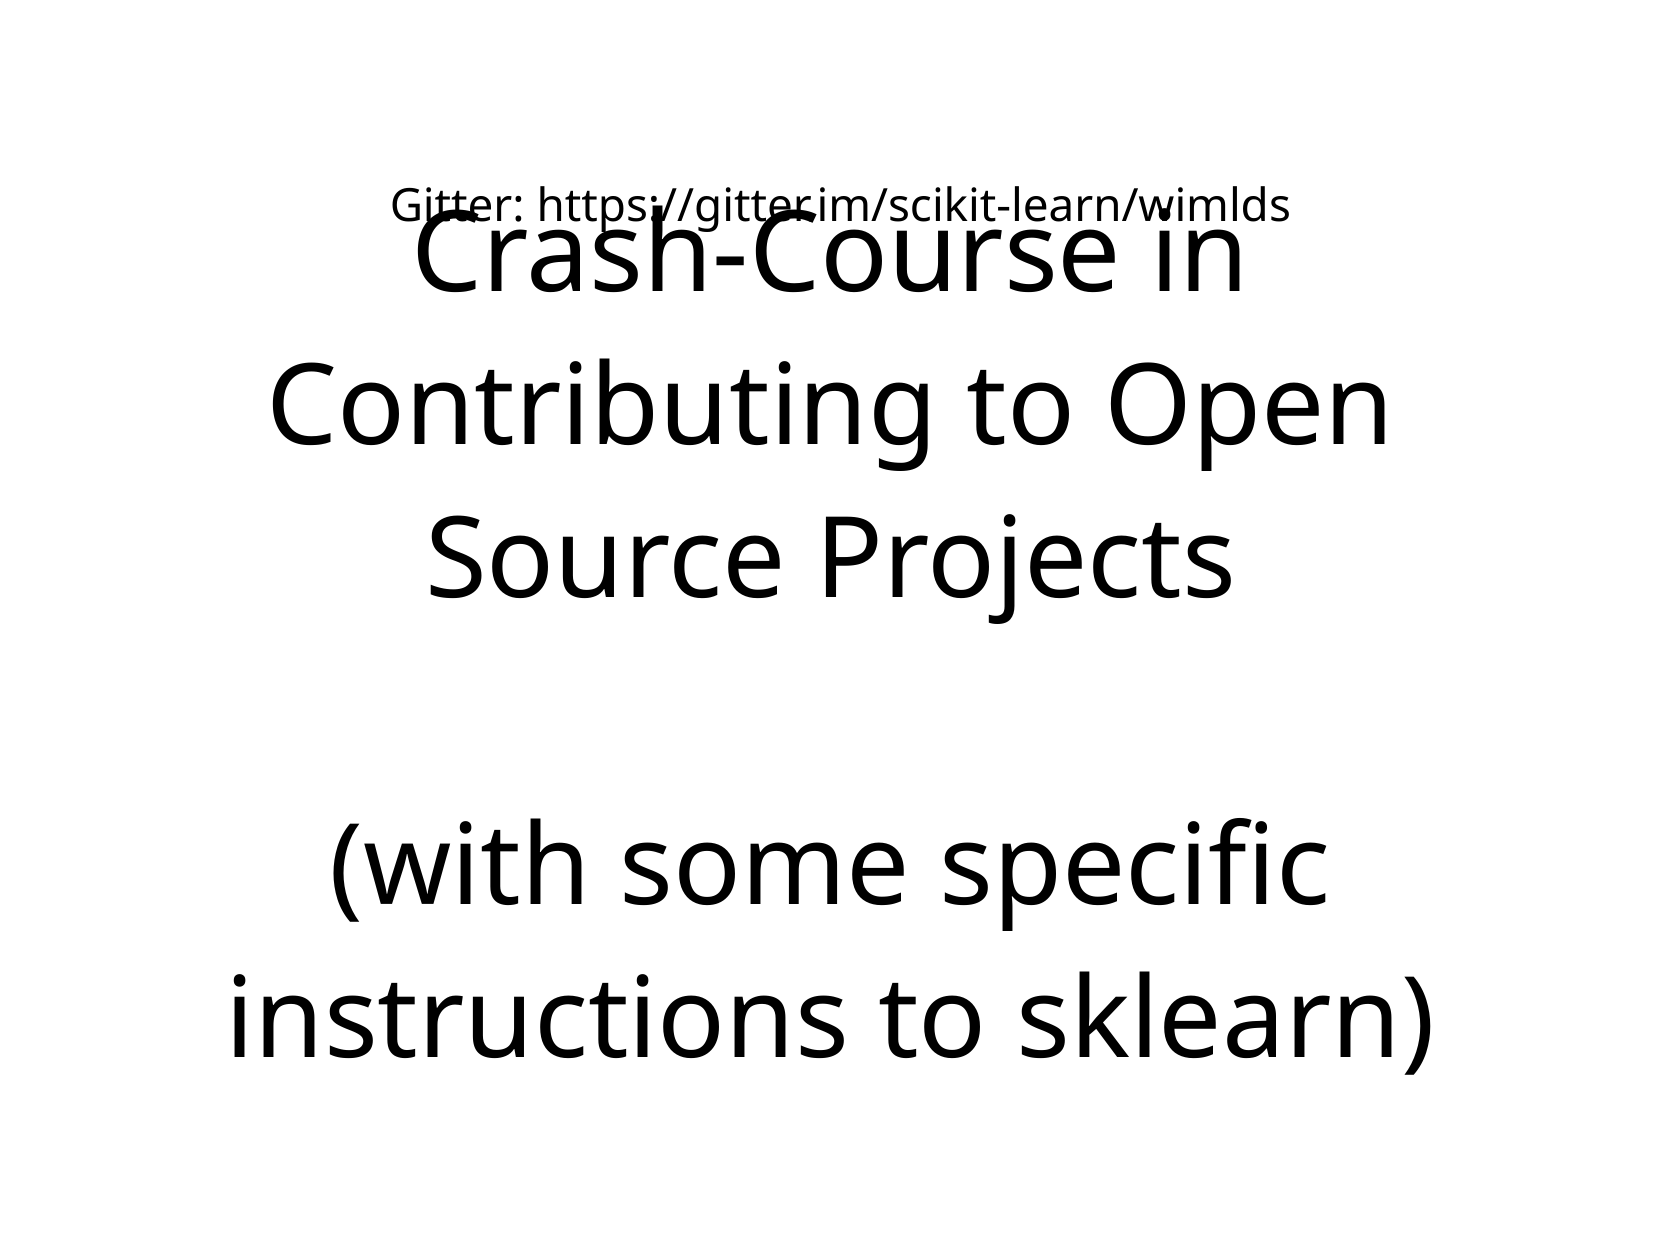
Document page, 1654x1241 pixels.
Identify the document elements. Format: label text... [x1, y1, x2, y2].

text_box Crash-Course in Contributing to Open Source Projects (with some specific instructions to sklearn) Andreas Müller [86, 136, 1575, 1109]
text_box Gitter: https://gitter.im/scikit-learn/wimlds [375, 165, 1456, 272]
